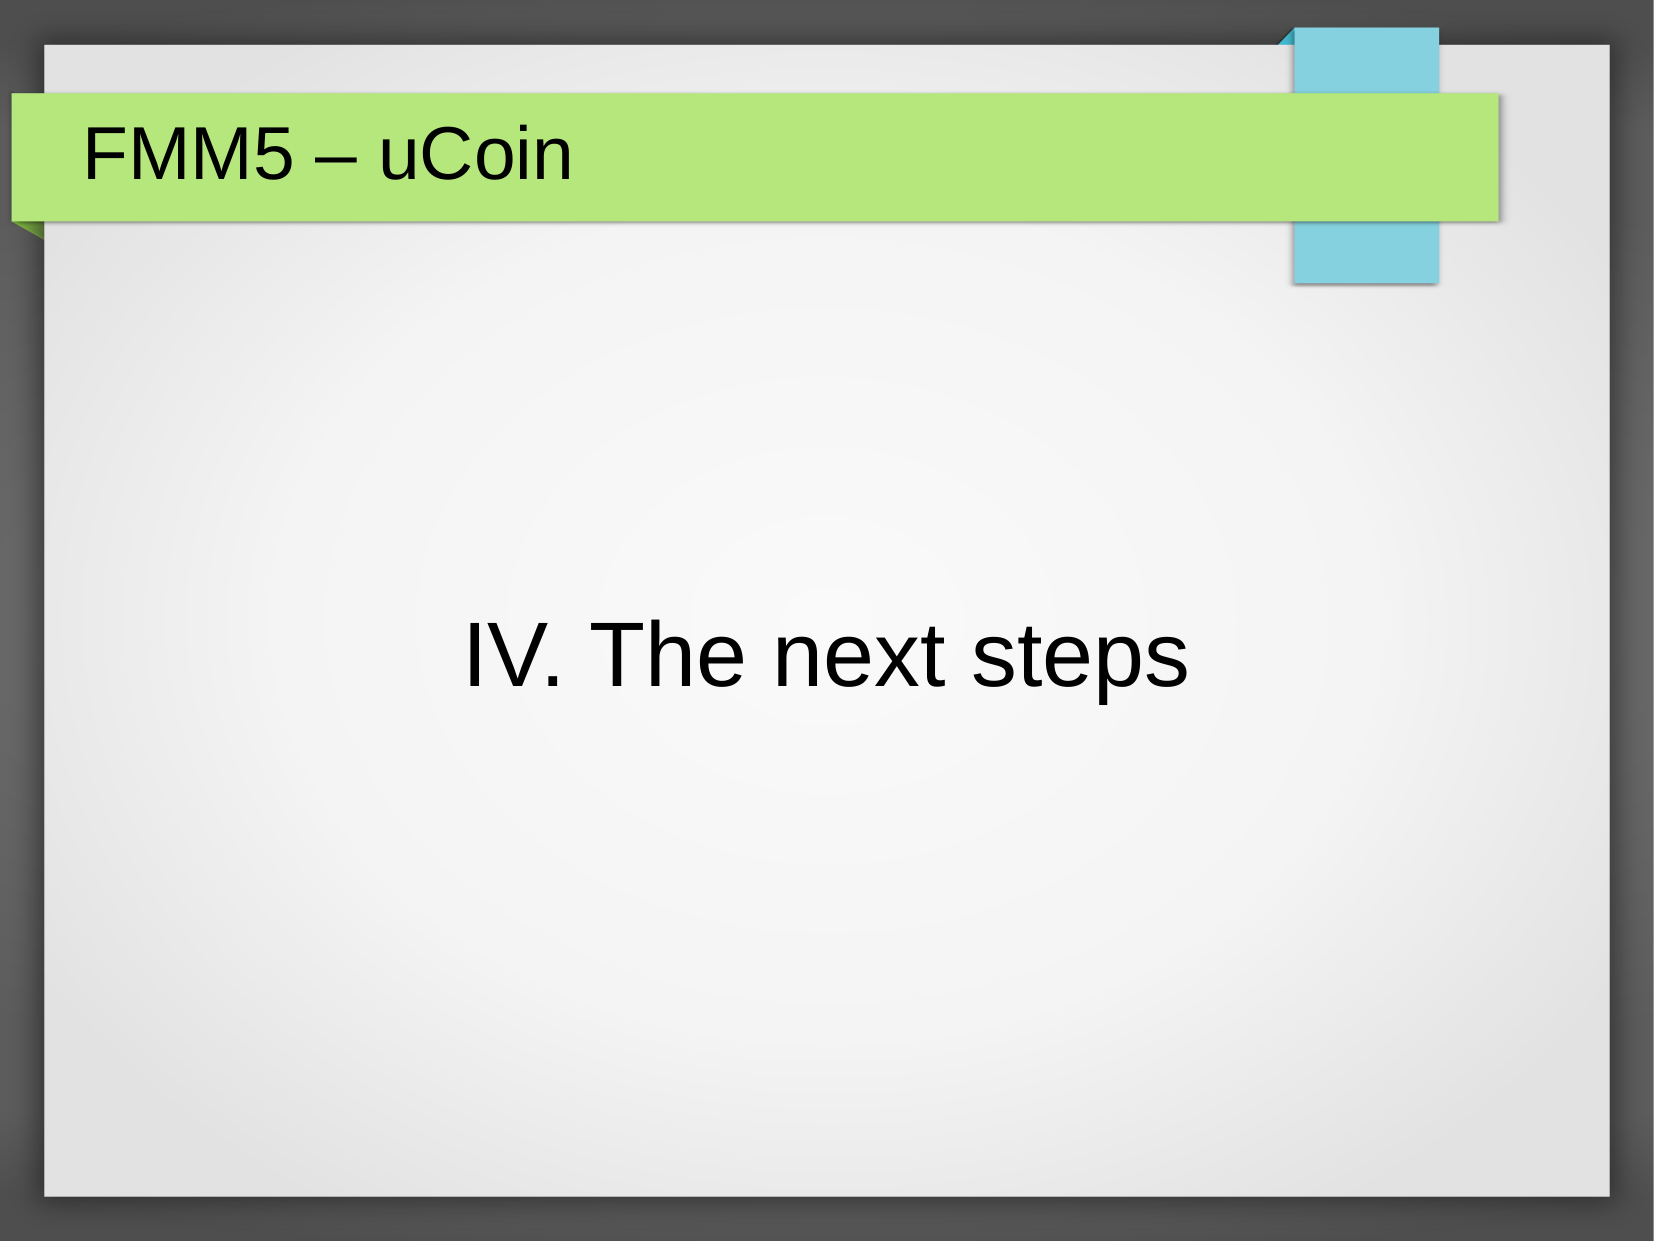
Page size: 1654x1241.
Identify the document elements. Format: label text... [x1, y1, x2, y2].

title FMM5 – uCoin [82, 94, 1264, 213]
picture [0, 0, 1654, 1241]
list IV. The next steps [82, 295, 1571, 1015]
